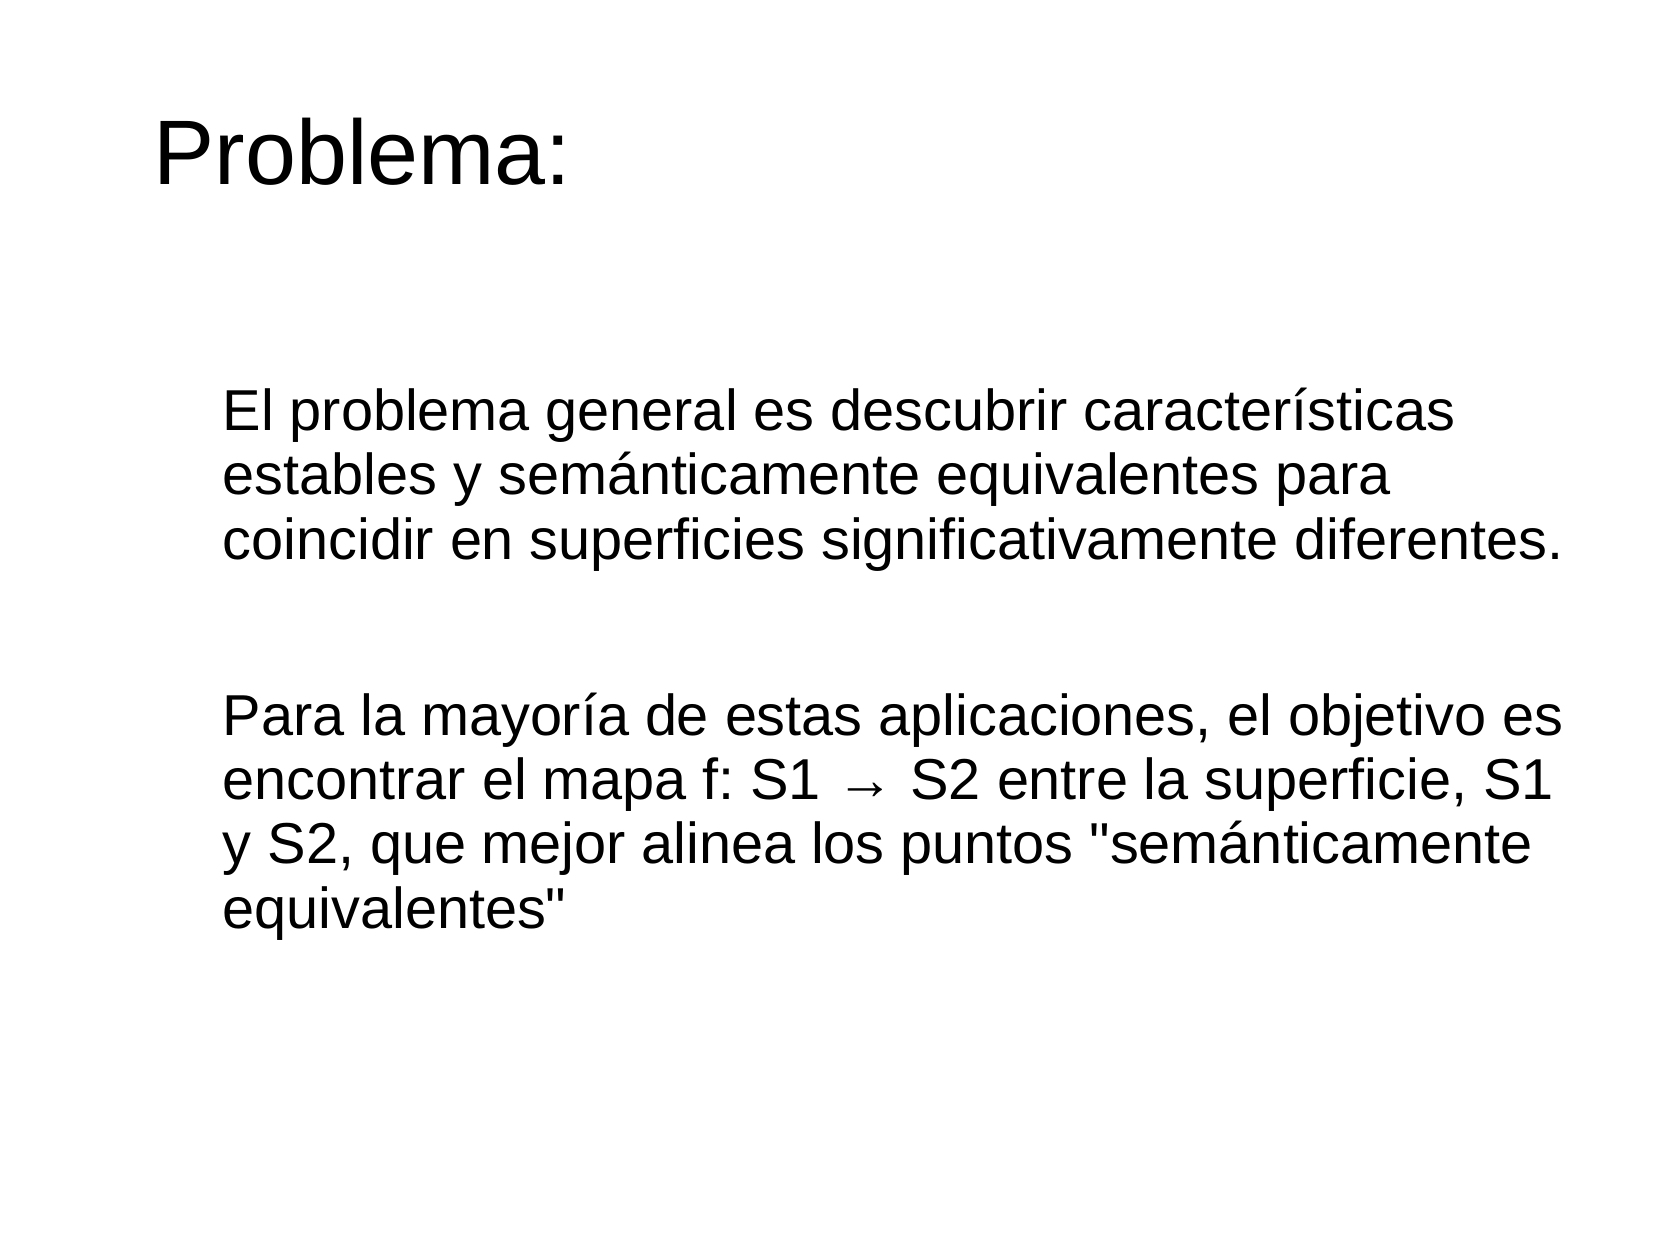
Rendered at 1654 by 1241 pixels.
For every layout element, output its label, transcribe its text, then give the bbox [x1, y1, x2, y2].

list El problema general es descubrir características estables y semánticamente equivalentes para coincidir en superficies significativamente diferentes. Para la mayoría de estas aplicaciones, el objetivo es encontrar el mapa f: S1 → S2 entre la superficie, S1 y S2, que mejor alinea los puntos "semánticamente equivalentes" [82, 290, 1571, 1010]
title Problema: [82, 49, 1571, 257]
